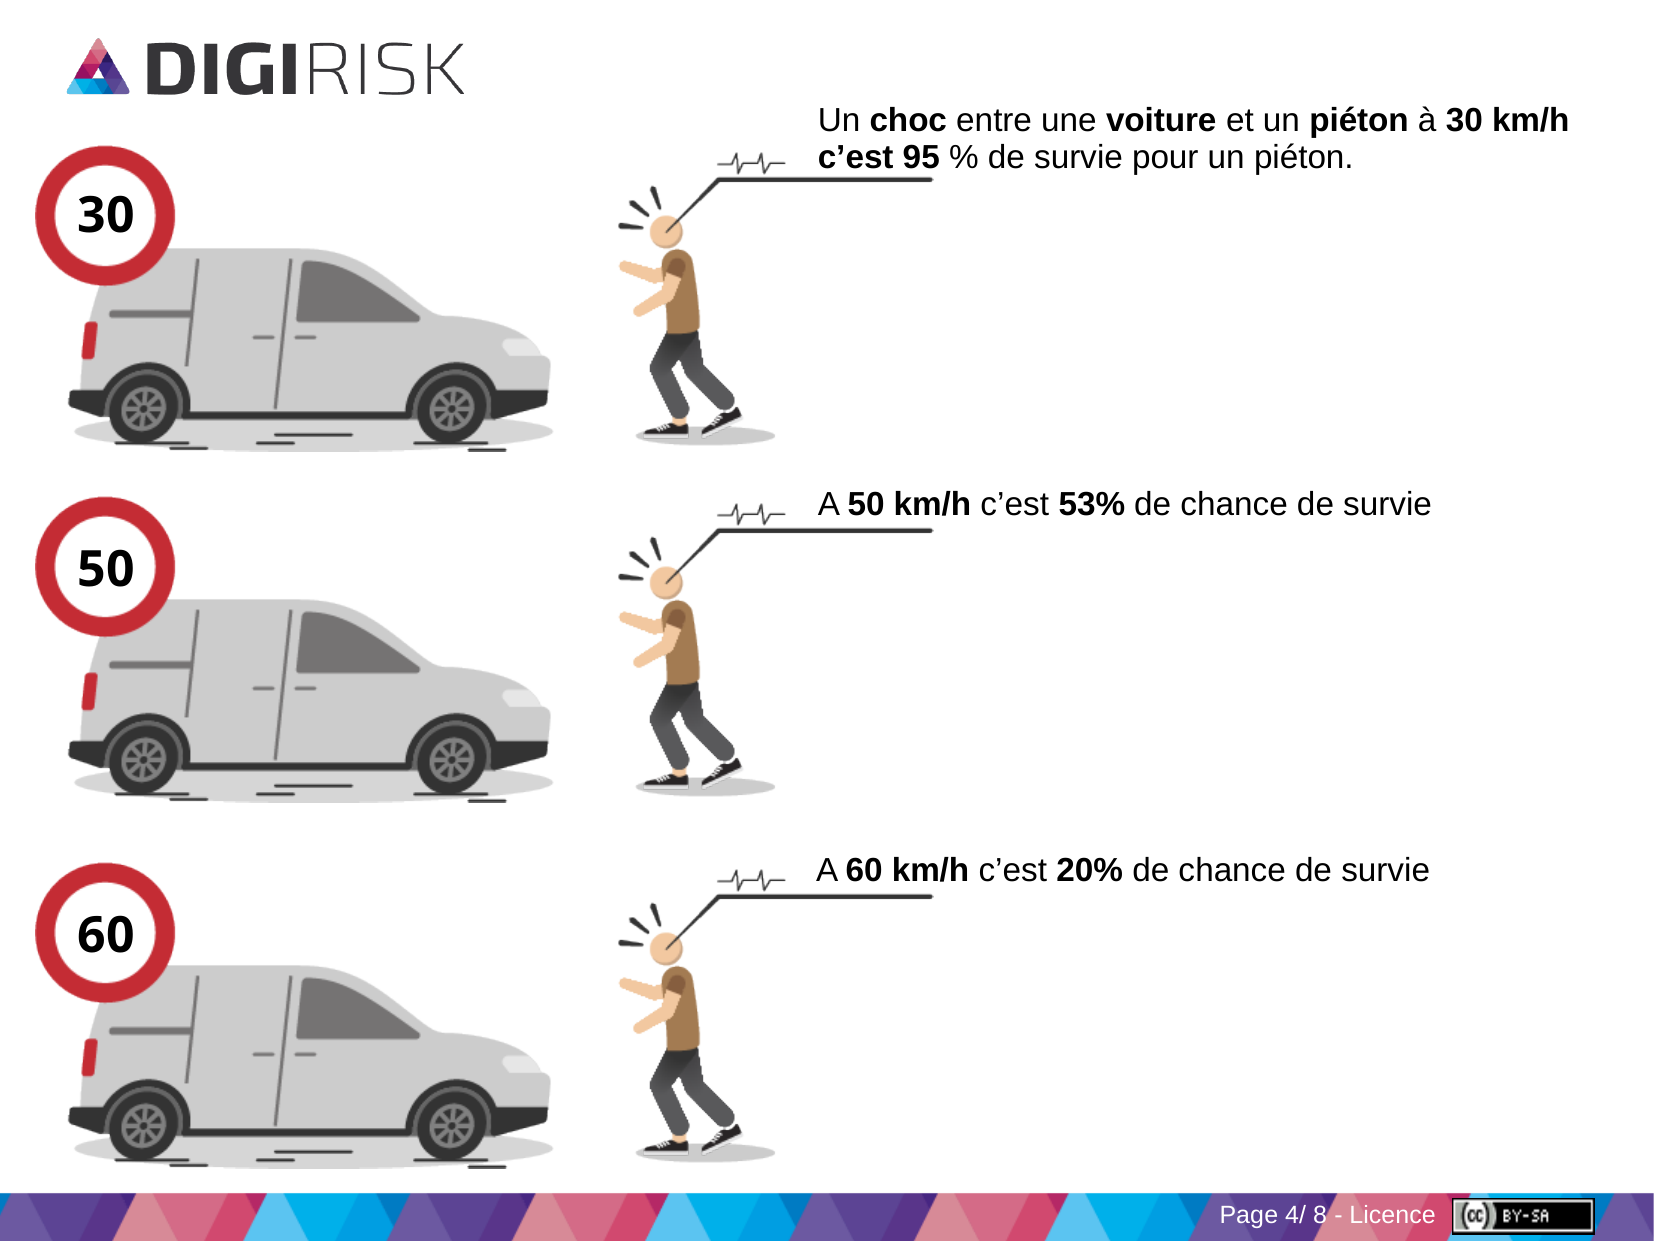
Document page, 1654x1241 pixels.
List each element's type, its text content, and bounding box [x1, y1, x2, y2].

picture [0, 1175, 1654, 1241]
picture [35, 145, 934, 452]
text_box 30 [11, 171, 201, 349]
picture [35, 862, 934, 1169]
text_box A 60 km/h c’est 20% de chance de survie [801, 844, 1652, 963]
picture [35, 496, 934, 803]
text_box 50 [11, 525, 201, 703]
text_box 60 [11, 891, 201, 1069]
text_box Un choc entre une voiture et un piéton à 30 km/h c’est 95 % de survie pour un piéton. [803, 94, 1654, 213]
text_box A 50 km/h c’est 53% de chance de survie [803, 478, 1654, 597]
picture [64, 35, 464, 95]
